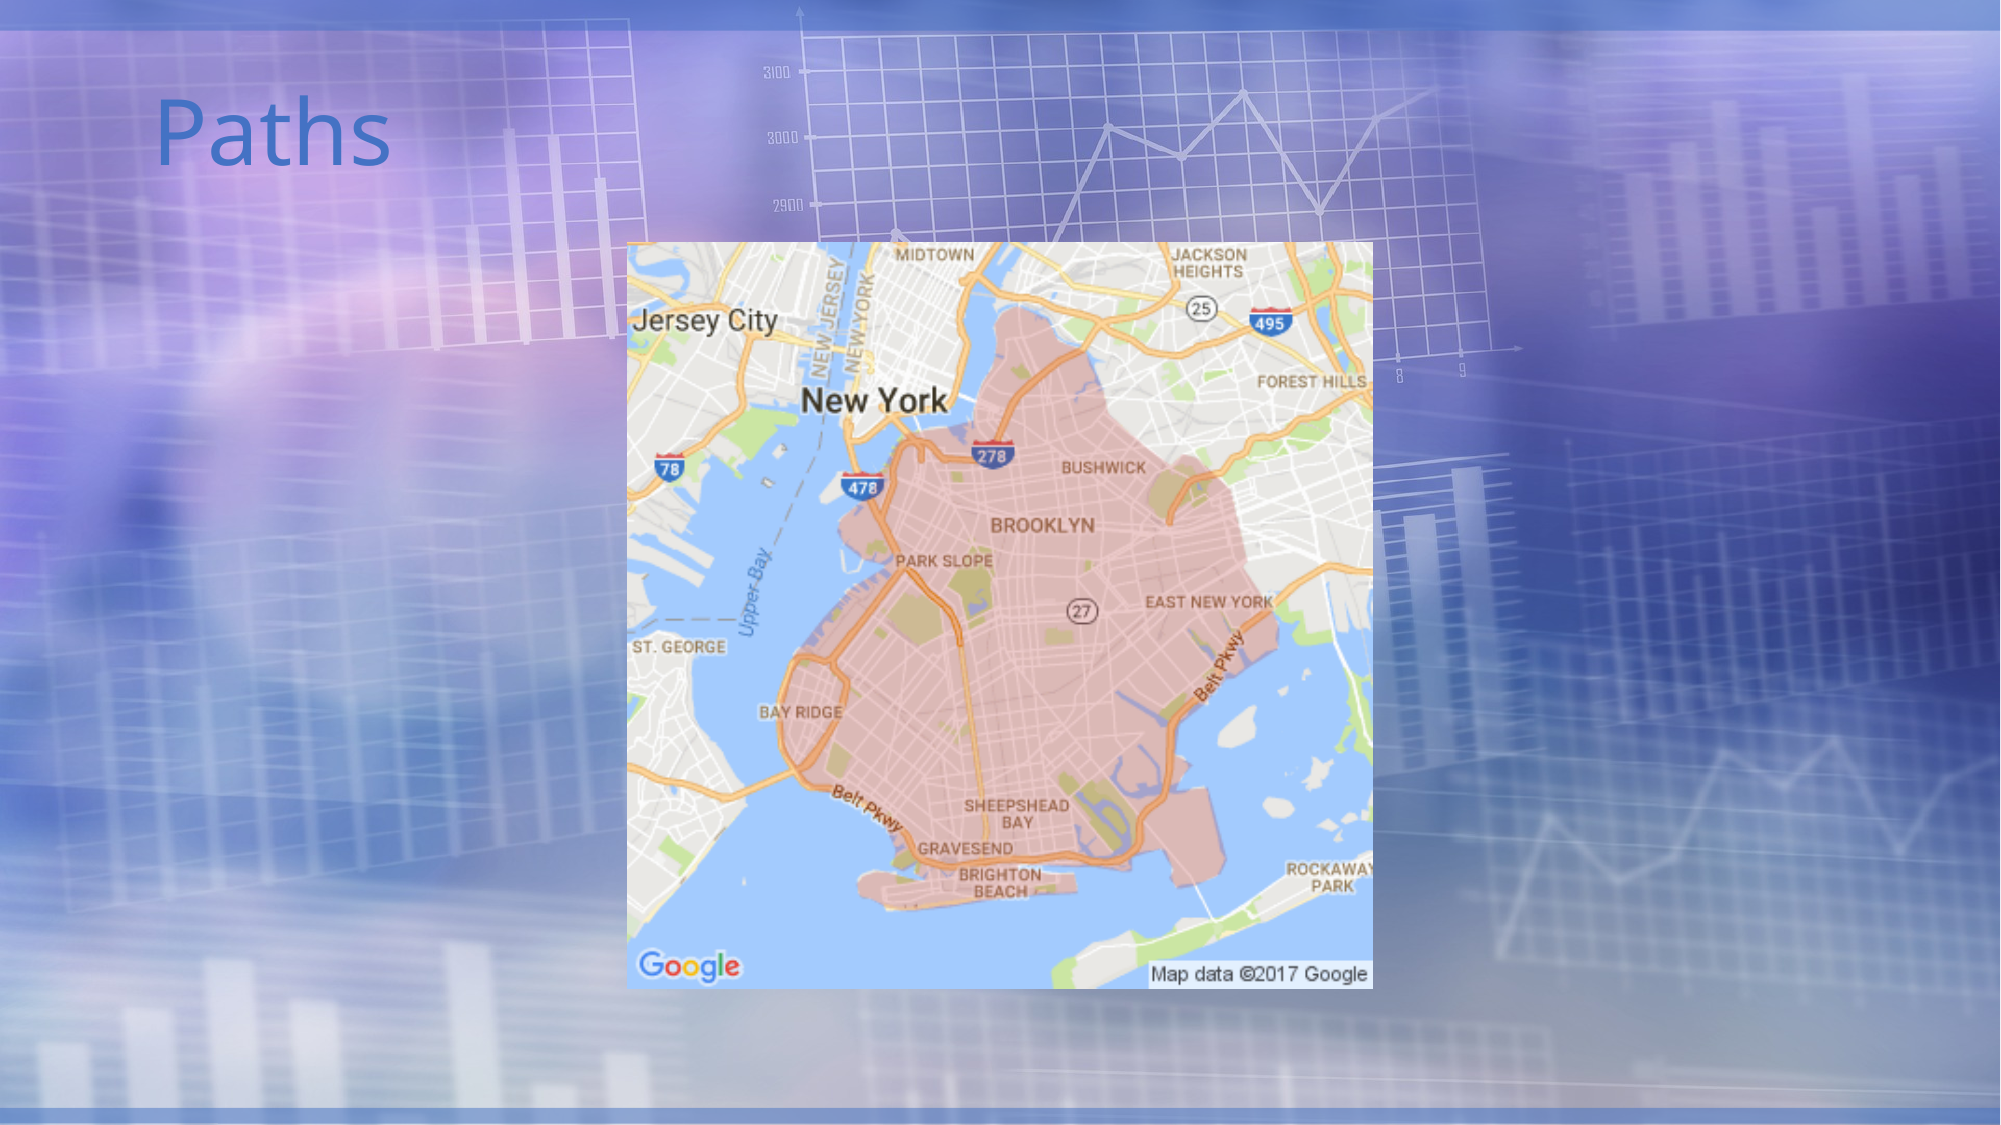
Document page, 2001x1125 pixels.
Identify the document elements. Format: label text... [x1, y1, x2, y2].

picture [0, 31, 2001, 1125]
title Paths [137, 59, 1863, 197]
